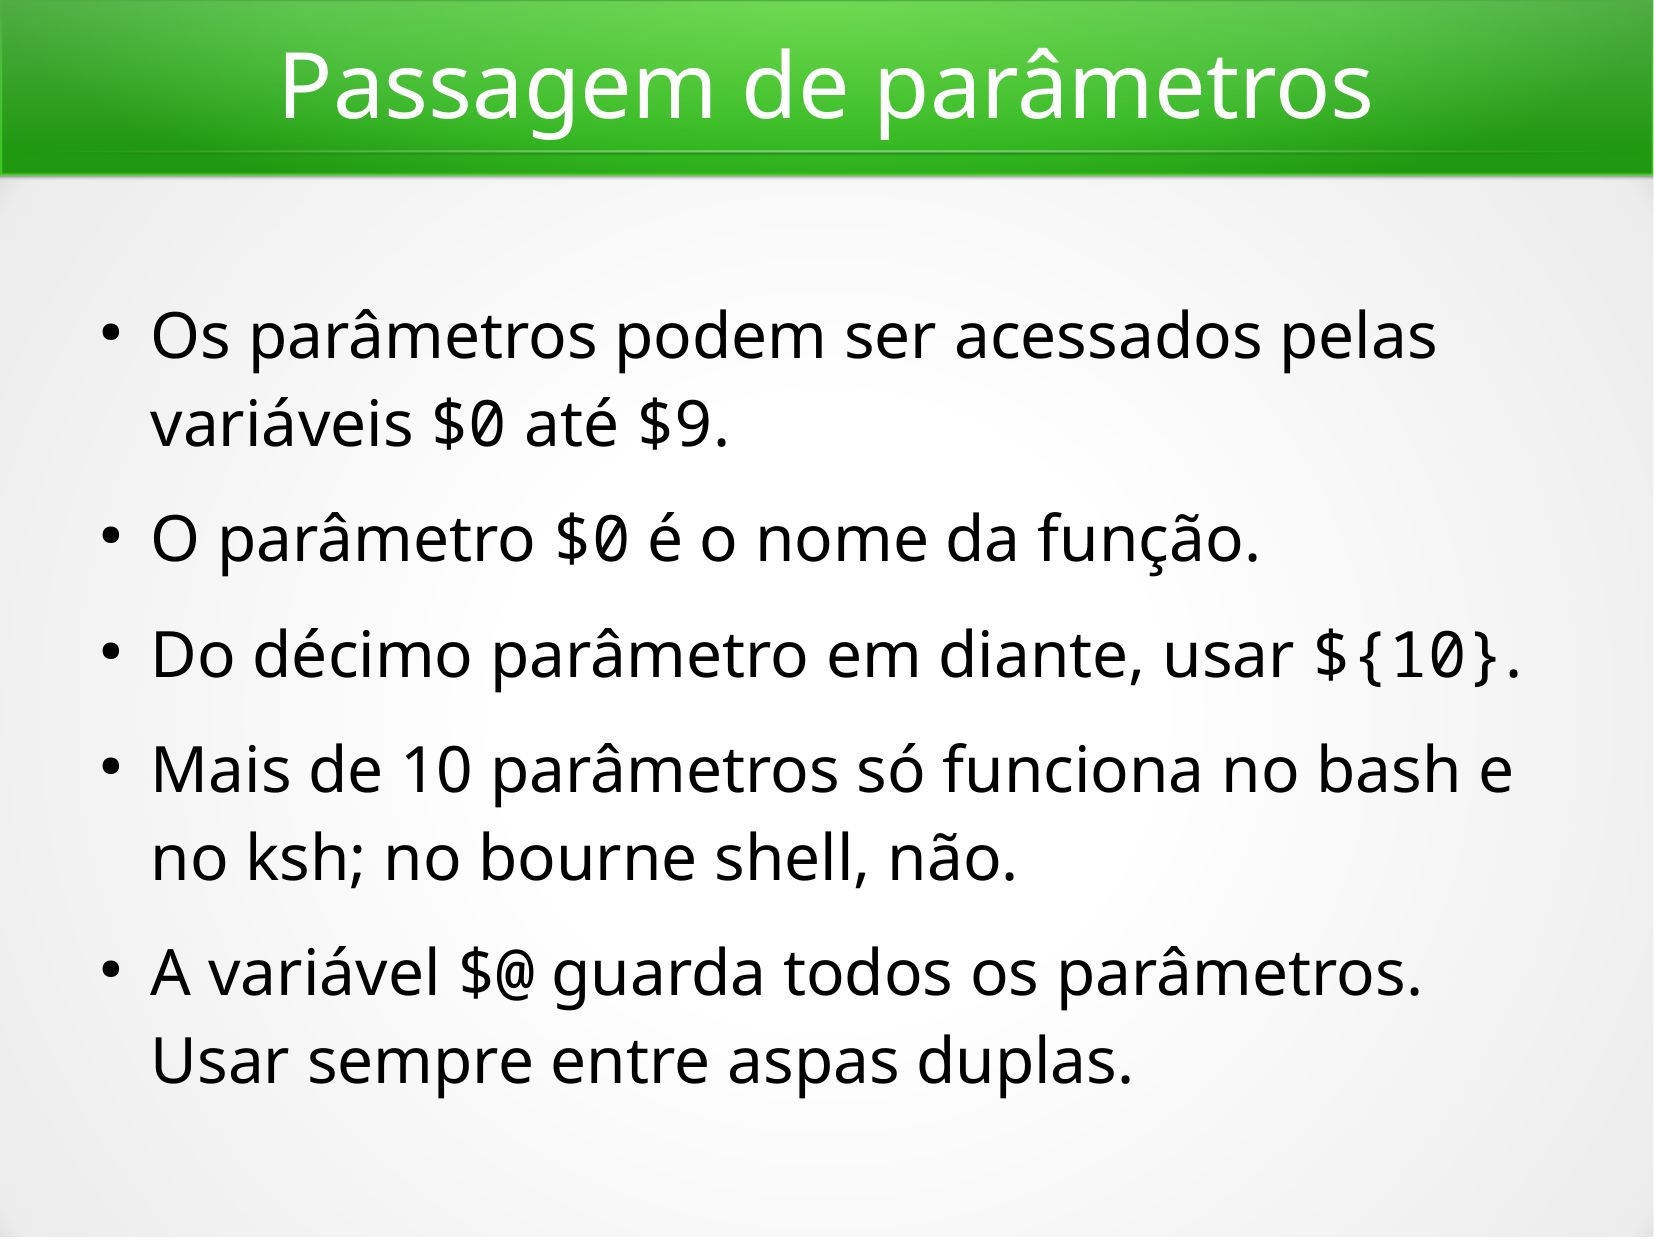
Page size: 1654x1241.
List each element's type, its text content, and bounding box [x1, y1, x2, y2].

list Os parâmetros podem ser acessados pelas variáveis $0 até $9. O parâmetro $0 é o nome da função. Do décimo parâmetro em diante, usar ${10}. Mais de 10 parâmetros só funciona no bash e no ksh; no bourne shell, não. A variável $@ guarda todos os parâmetros. Usar sempre entre aspas duplas. [82, 290, 1571, 1111]
title Passagem de parâmetros [82, 11, 1571, 154]
picture [0, 0, 1654, 1237]
